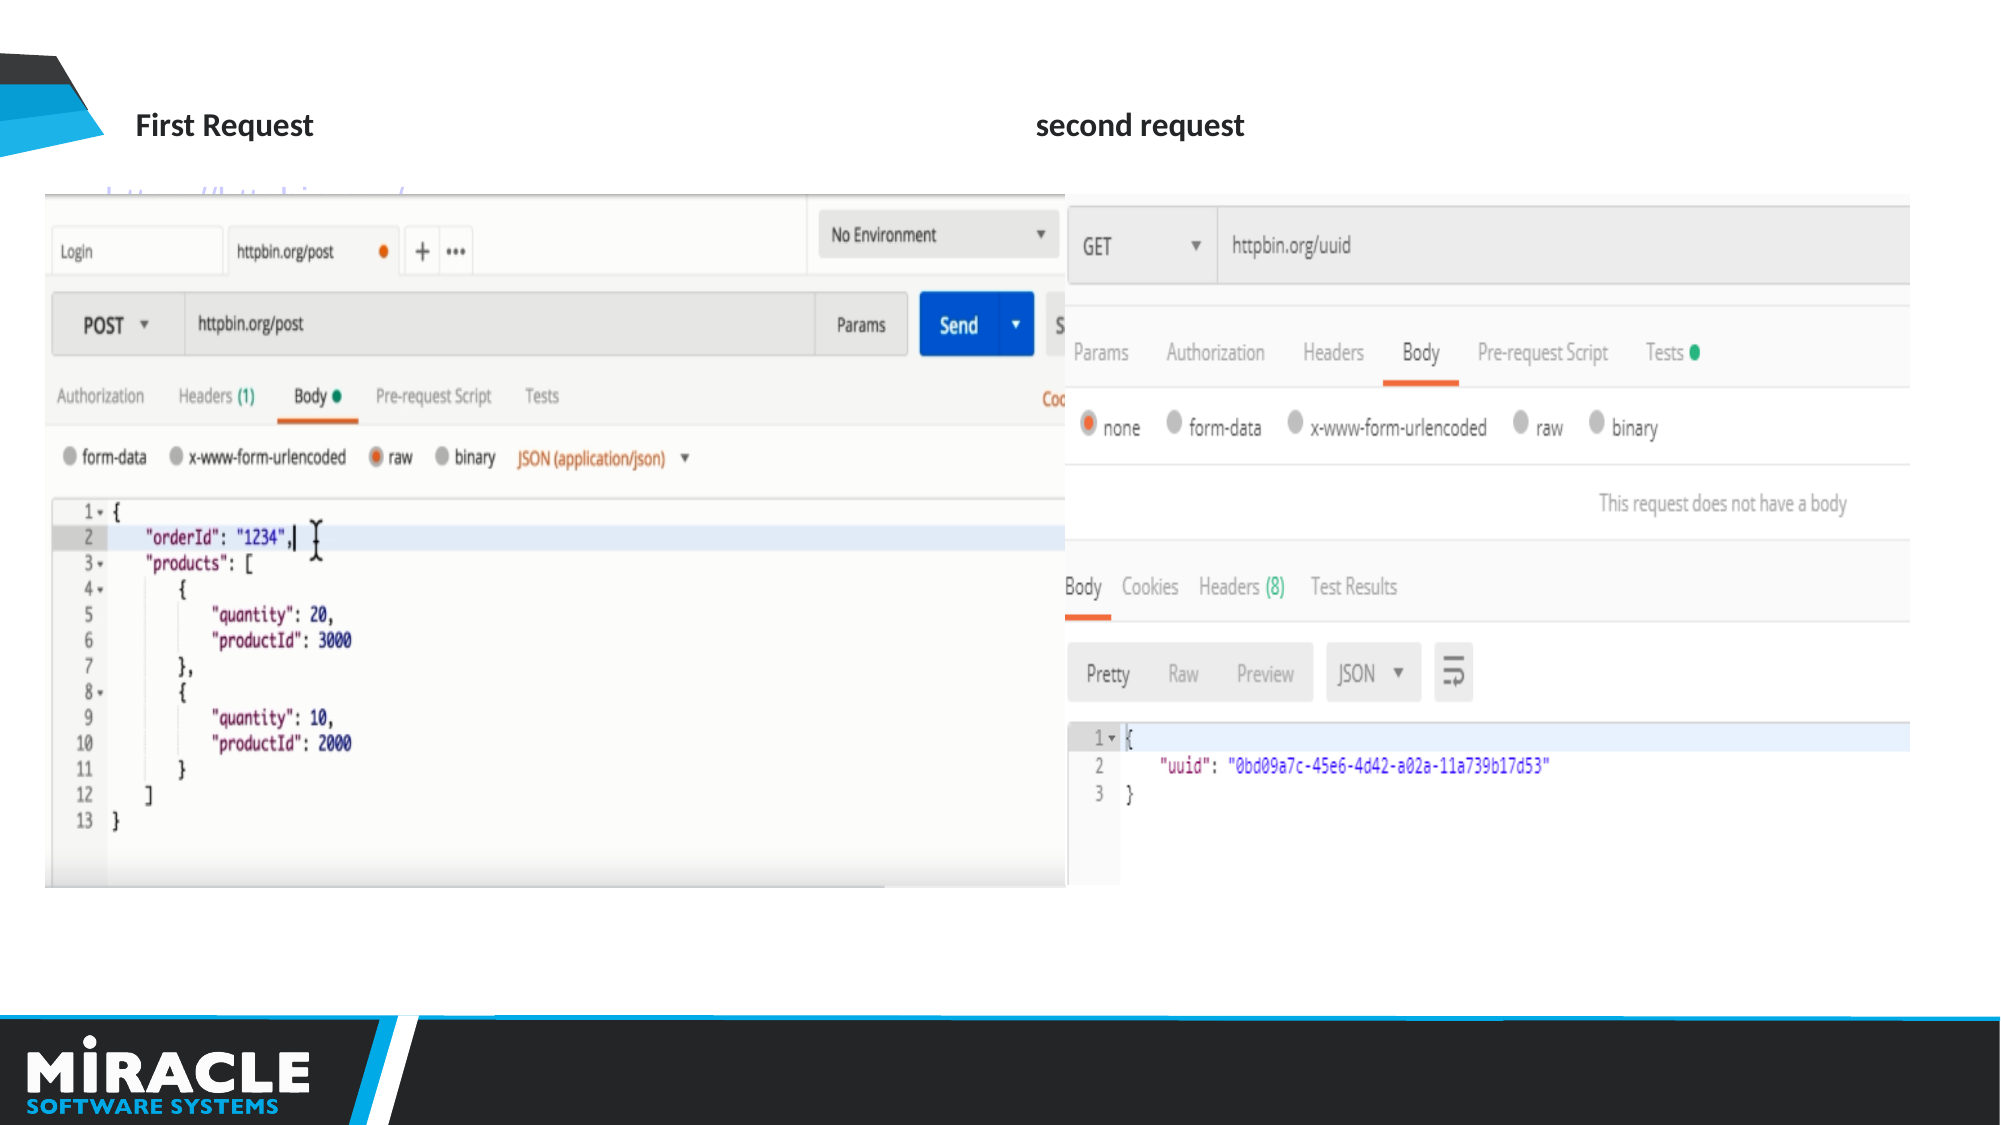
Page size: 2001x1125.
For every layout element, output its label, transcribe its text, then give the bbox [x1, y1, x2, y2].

picture [45, 194, 1910, 888]
text_box First Request second request [121, 26, 1326, 173]
text_box https://httpbin.org/ [90, 173, 1996, 601]
